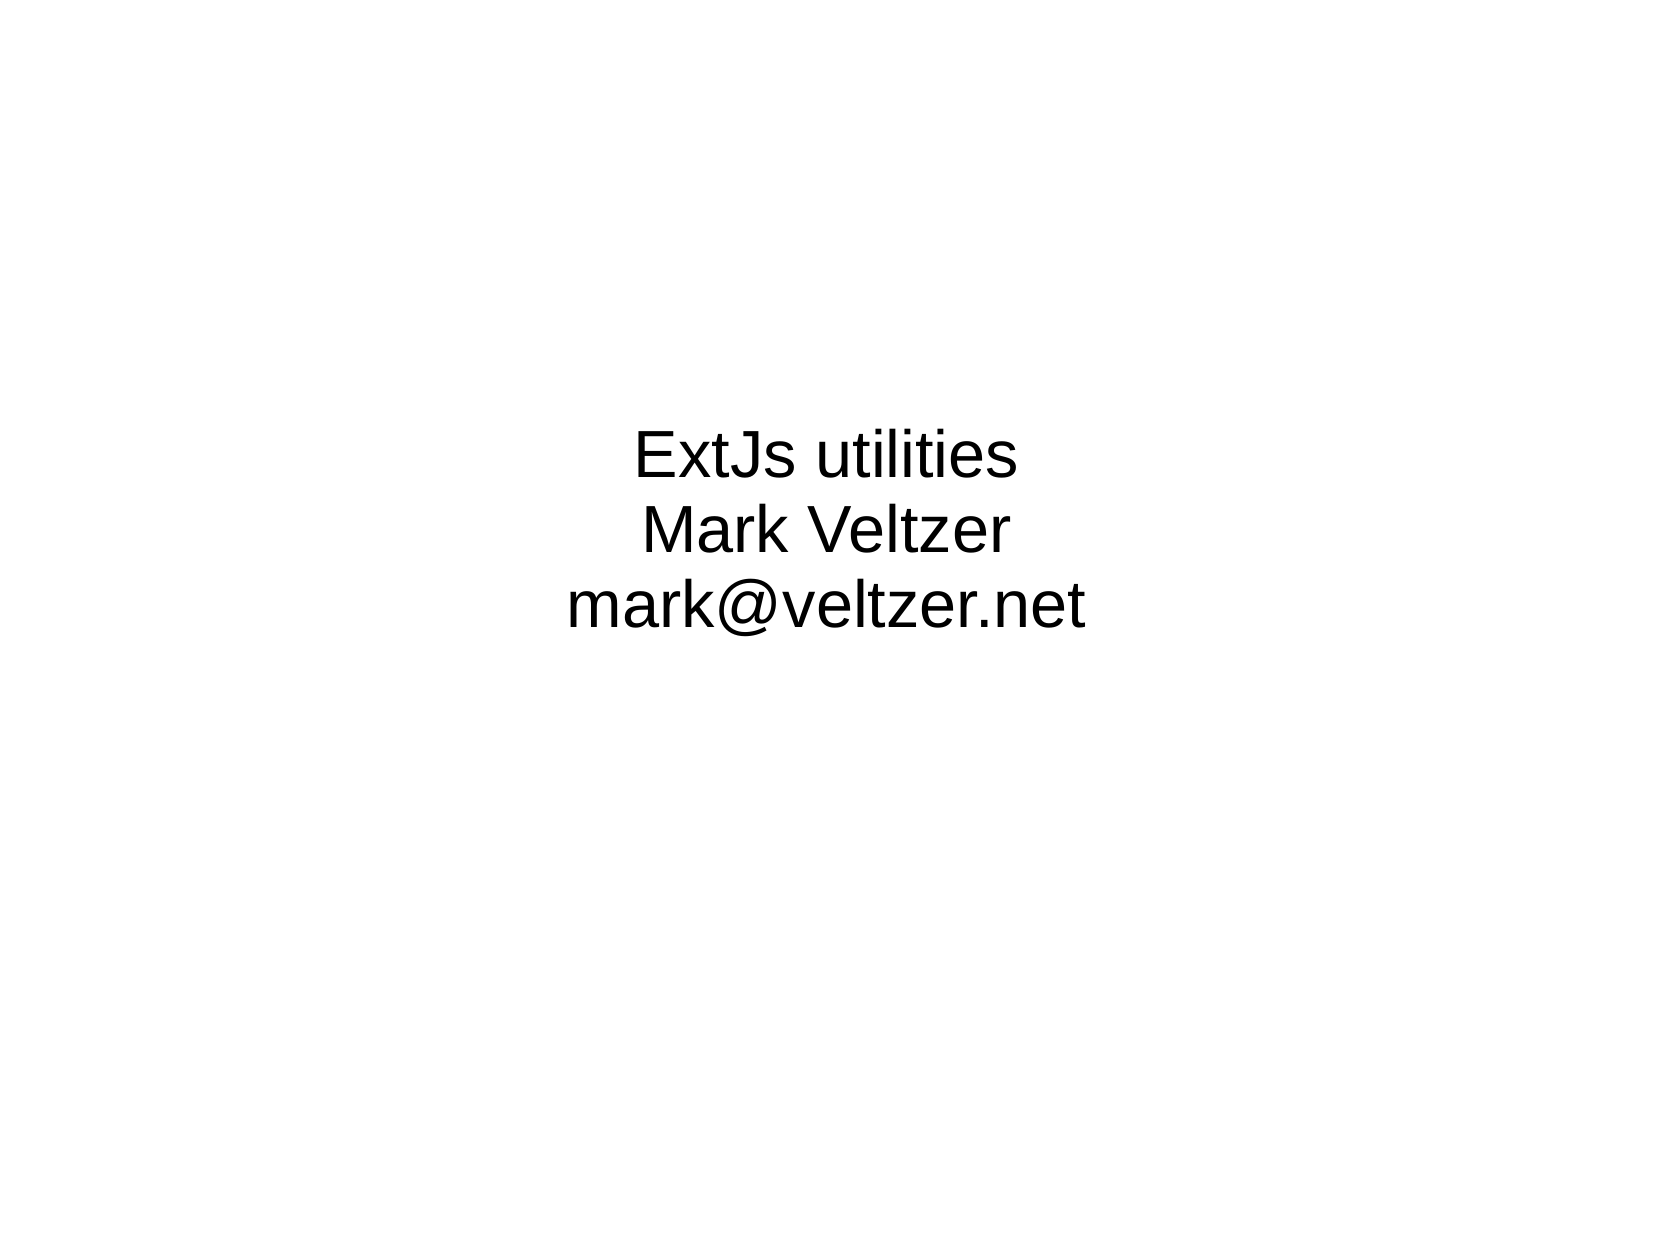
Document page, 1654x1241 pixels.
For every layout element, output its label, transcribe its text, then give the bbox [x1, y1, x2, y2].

subtitle ExtJs utilities Mark Veltzer mark@veltzer.net [82, 49, 1571, 1010]
